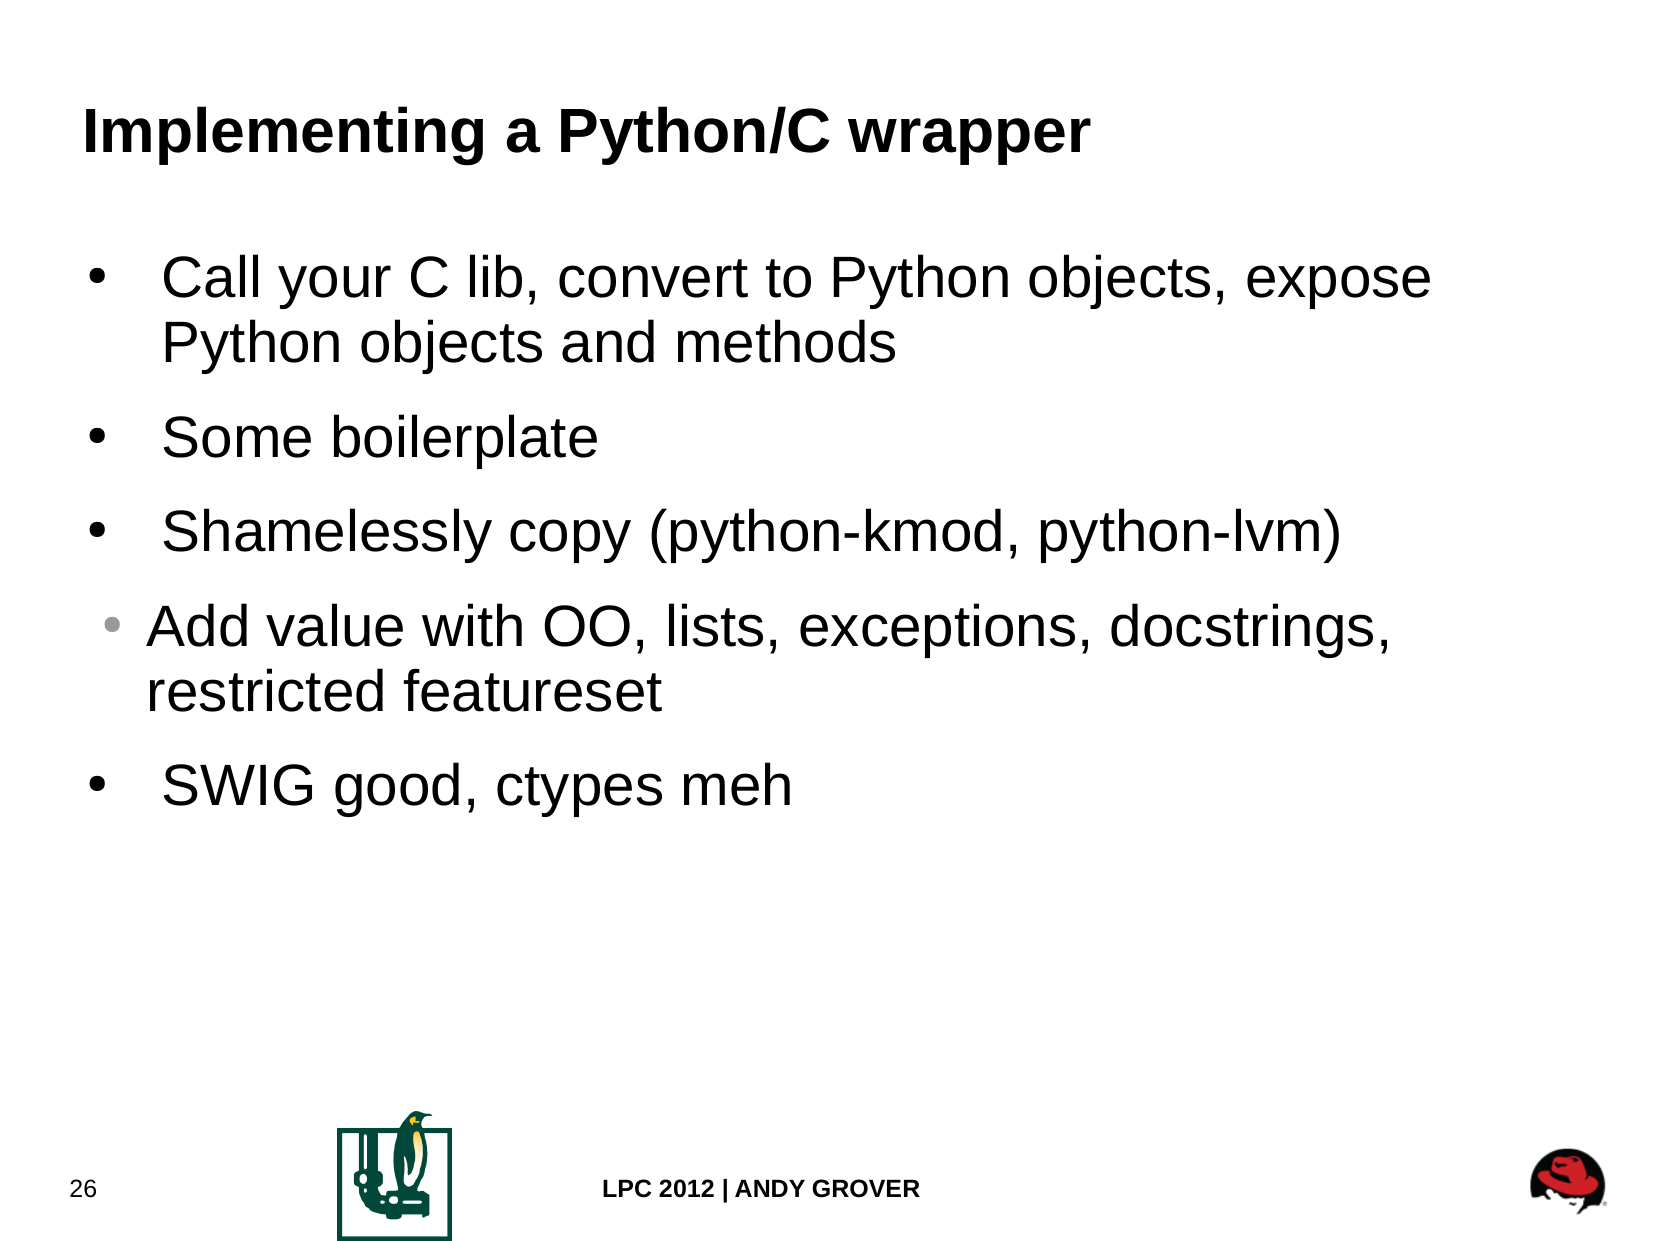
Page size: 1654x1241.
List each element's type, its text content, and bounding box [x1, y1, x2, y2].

picture [1529, 1146, 1613, 1224]
picture [337, 1111, 452, 1241]
title Implementing a Python/C wrapper [82, 37, 1571, 226]
list Call your C lib, convert to Python objects, expose Python objects and methods Some boilerplate Shamelessly copy (python-kmod, python-lvm) Add value with OO, lists, exceptions, docstrings, restricted featureset SWIG good, ctypes meh [86, 244, 1576, 1039]
